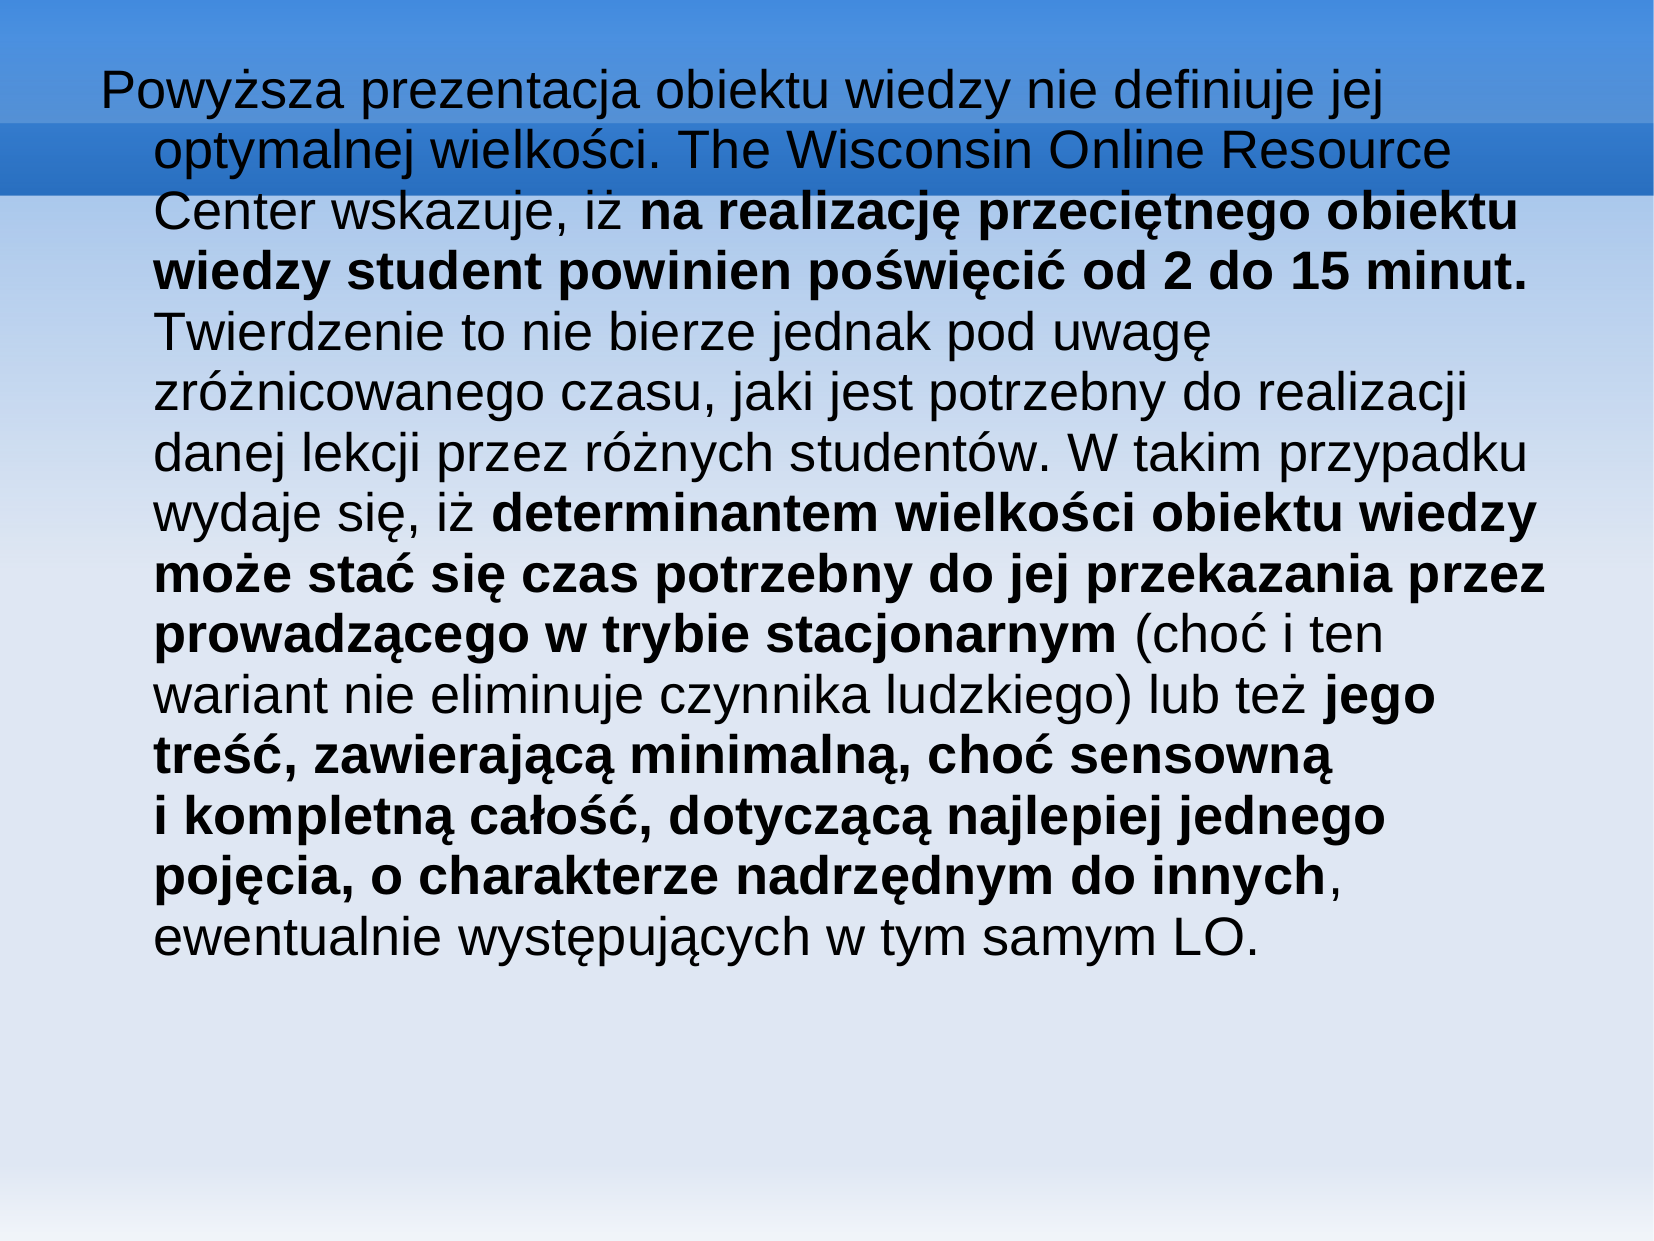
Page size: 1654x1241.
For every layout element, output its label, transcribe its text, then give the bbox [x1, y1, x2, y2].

picture [0, 0, 1654, 1241]
title [76, 7, 1565, 200]
list Powyższa prezentacja obiektu wiedzy nie definiuje jej optymalnej wielkości. The Wisconsin Online Resource Center wskazuje, iż na realizację przeciętnego obiektu wiedzy student powinien poświęcić od 2 do 15 minut. Twierdzenie to nie bierze jednak pod uwagę zróżnicowanego czasu, jaki jest potrzebny do realizacji danej lekcji przez różnych studentów. W takim przypadku wydaje się, iż determinantem wielkości obiektu wiedzy może stać się czas potrzebny do jej przekazania przez prowadzącego w trybie stacjonarnym (choć i ten wariant nie eliminuje czynnika ludzkiego) lub też jego treść, zawierającą minimalną, choć sensowną i kompletną całość, dotyczącą najlepiej jednego pojęcia, o charakterze nadrzędnym do innych, ewentualnie występujących w tym samym LO. [82, 59, 1571, 1241]
